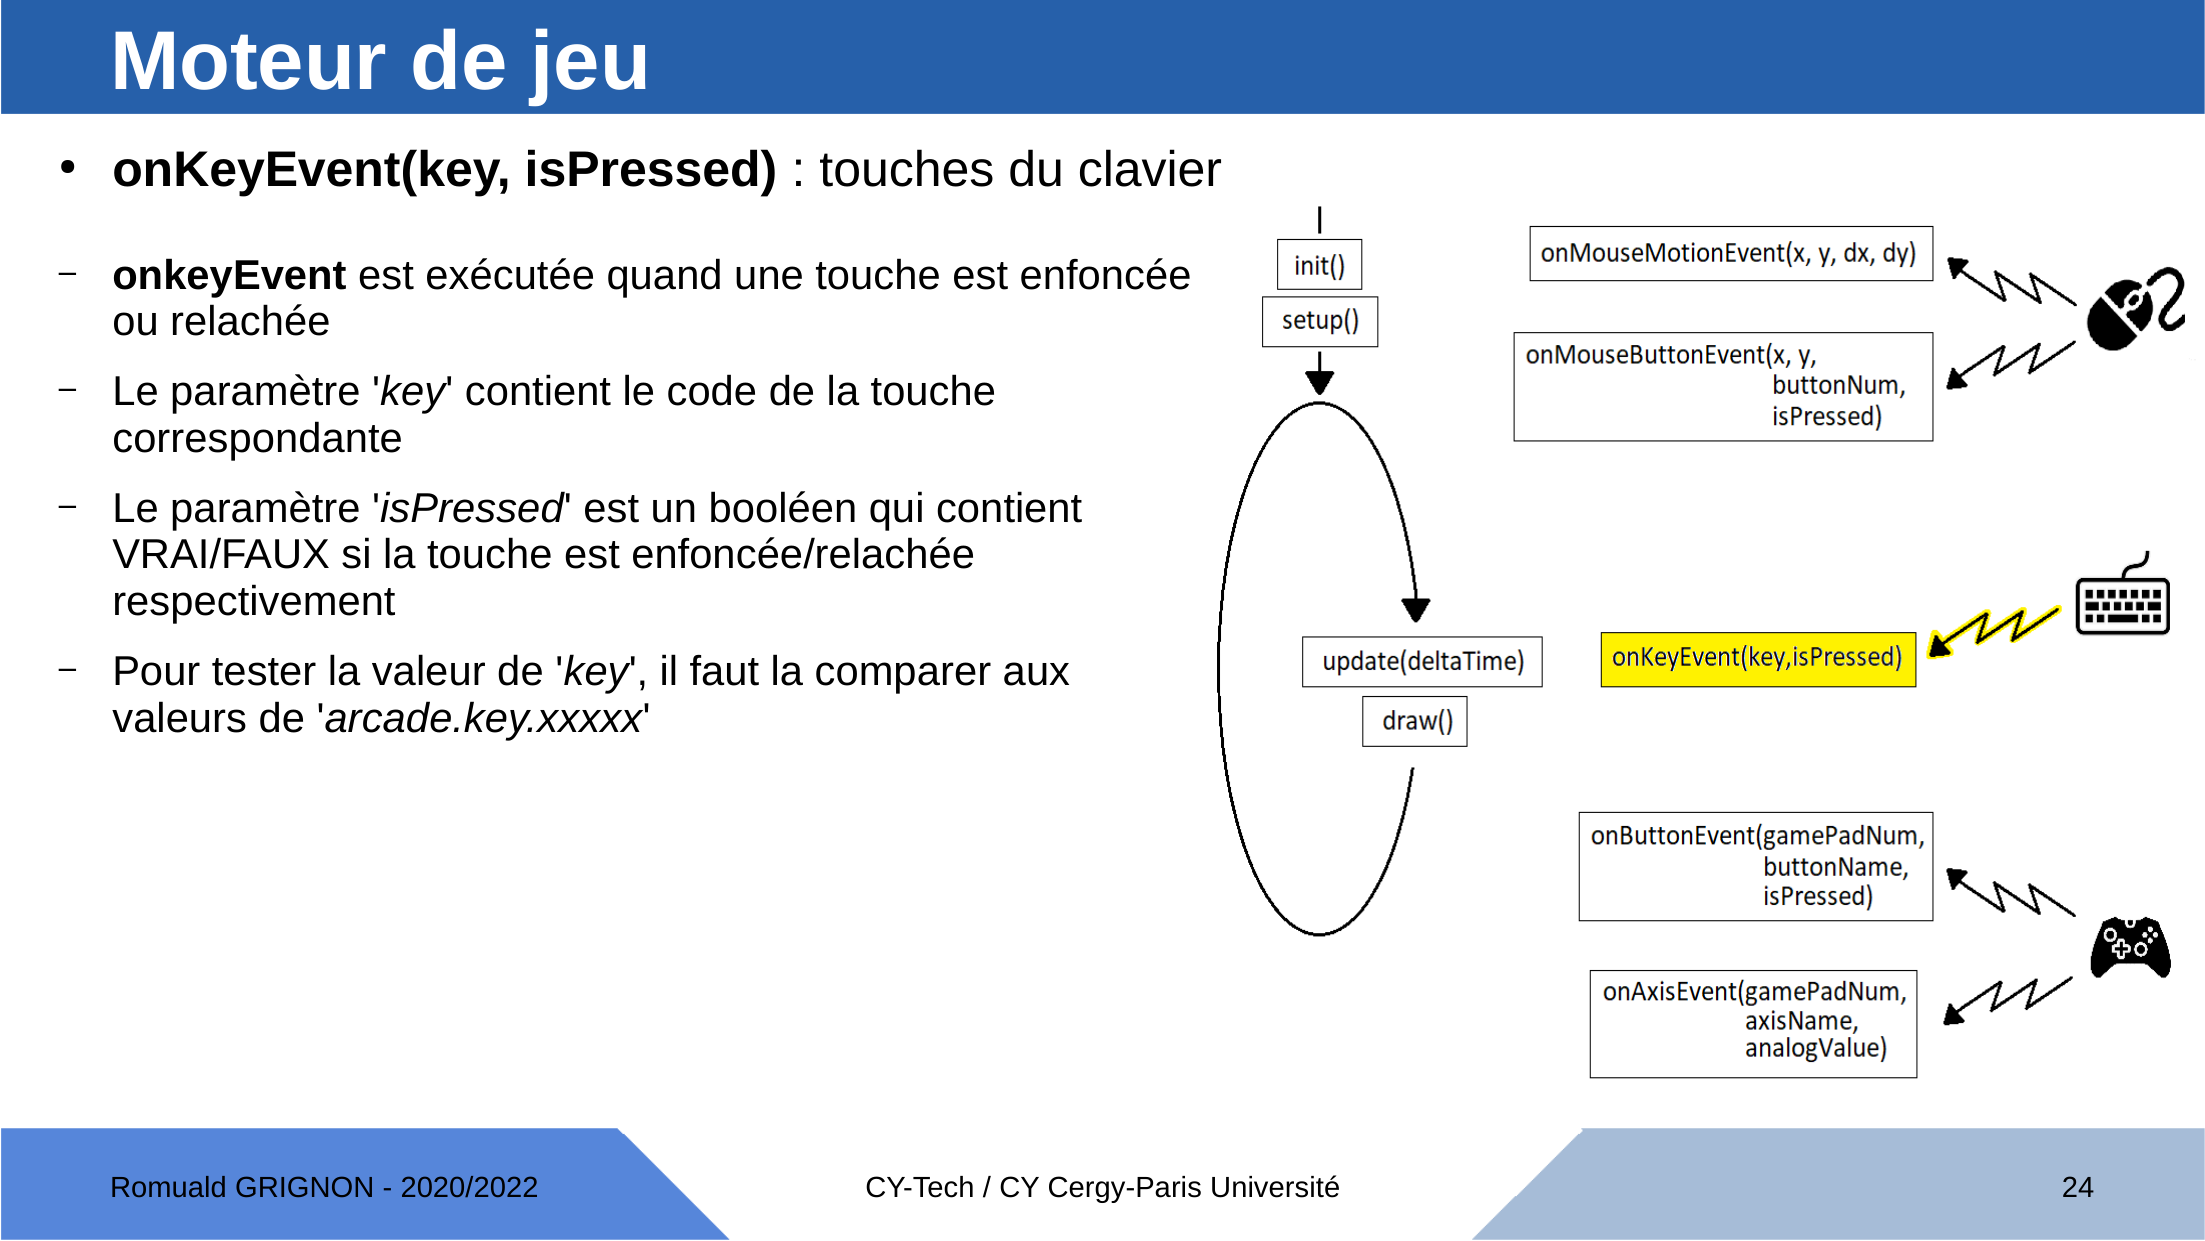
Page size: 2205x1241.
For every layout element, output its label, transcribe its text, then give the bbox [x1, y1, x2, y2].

title Moteur de jeu [110, 49, 2095, 211]
picture [203, 315, 210, 322]
picture [118, 315, 129, 322]
list onKeyEvent(key, isPressed) : touches du clavier [41, 211, 1210, 315]
picture [290, 315, 301, 322]
picture [213, 315, 232, 322]
list onkeyEvent est exécutée quand une touche est enfoncée ou relachée Le paramètre 'key' contient le code de la touche correspondante Le paramètre 'isPressed' est un booléen qui contient VRAI/FAUX si la touche est enfoncée/relachée respectivement Pour tester la valeur de 'key', il faut la comparer aux valeurs de 'arcade.key.xxxxx' [0, 322, 1207, 1129]
picture [177, 315, 188, 322]
picture [303, 315, 311, 322]
picture [155, 315, 173, 322]
picture [313, 315, 324, 322]
picture [190, 315, 201, 322]
picture [280, 315, 288, 322]
picture [245, 315, 263, 322]
picture [235, 315, 243, 322]
picture [267, 315, 277, 322]
picture [0, 0, 2205, 1241]
picture [131, 315, 138, 322]
picture [141, 315, 152, 322]
